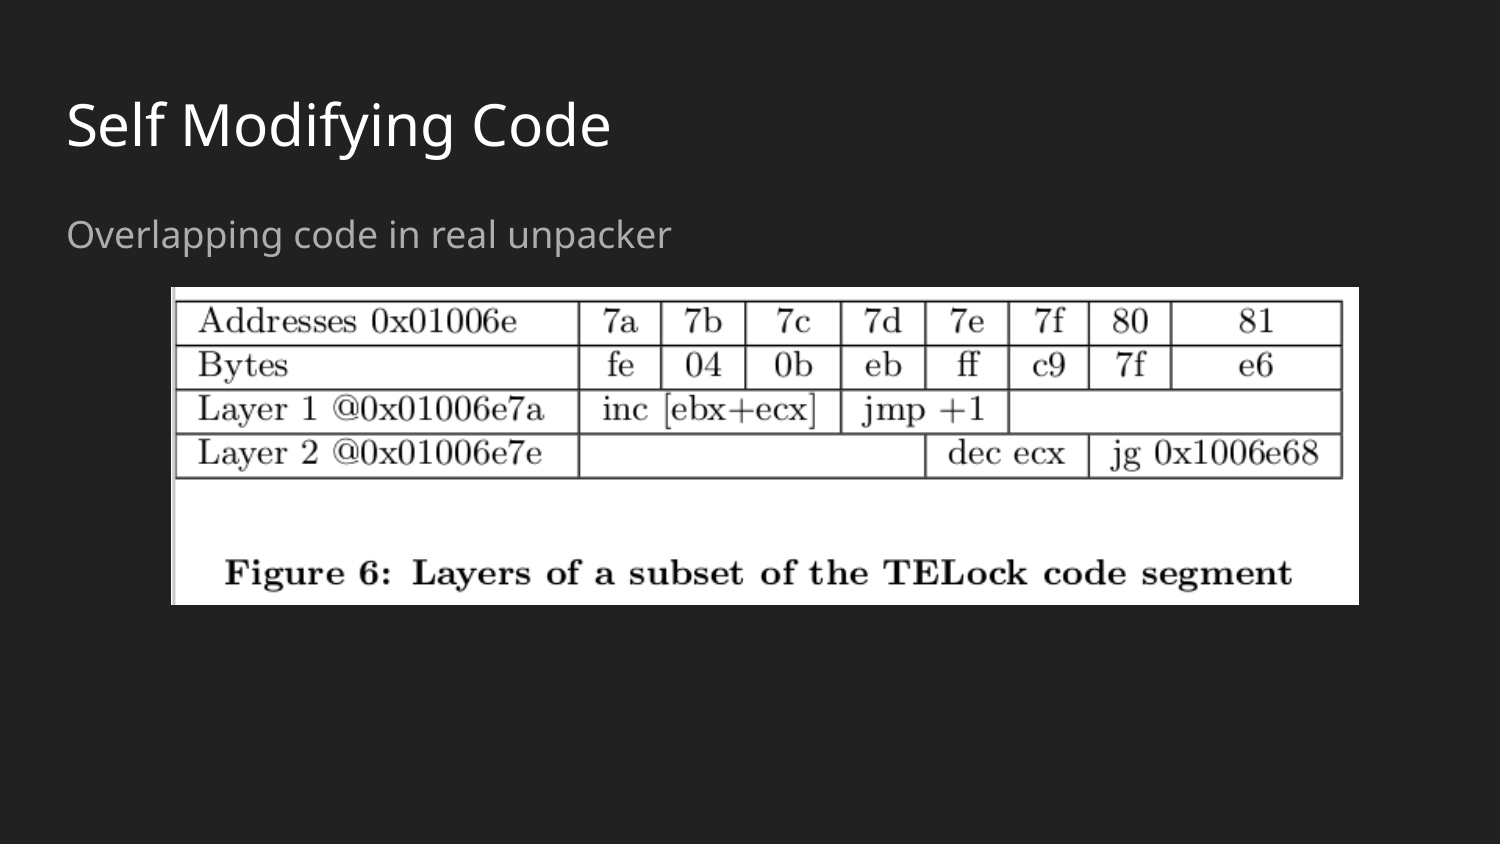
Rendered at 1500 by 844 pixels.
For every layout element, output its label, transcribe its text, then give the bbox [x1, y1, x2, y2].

list Overlapping code in real unpacker [51, 189, 1449, 750]
picture [171, 287, 1359, 605]
title Self Modifying Code [51, 72, 1449, 167]
